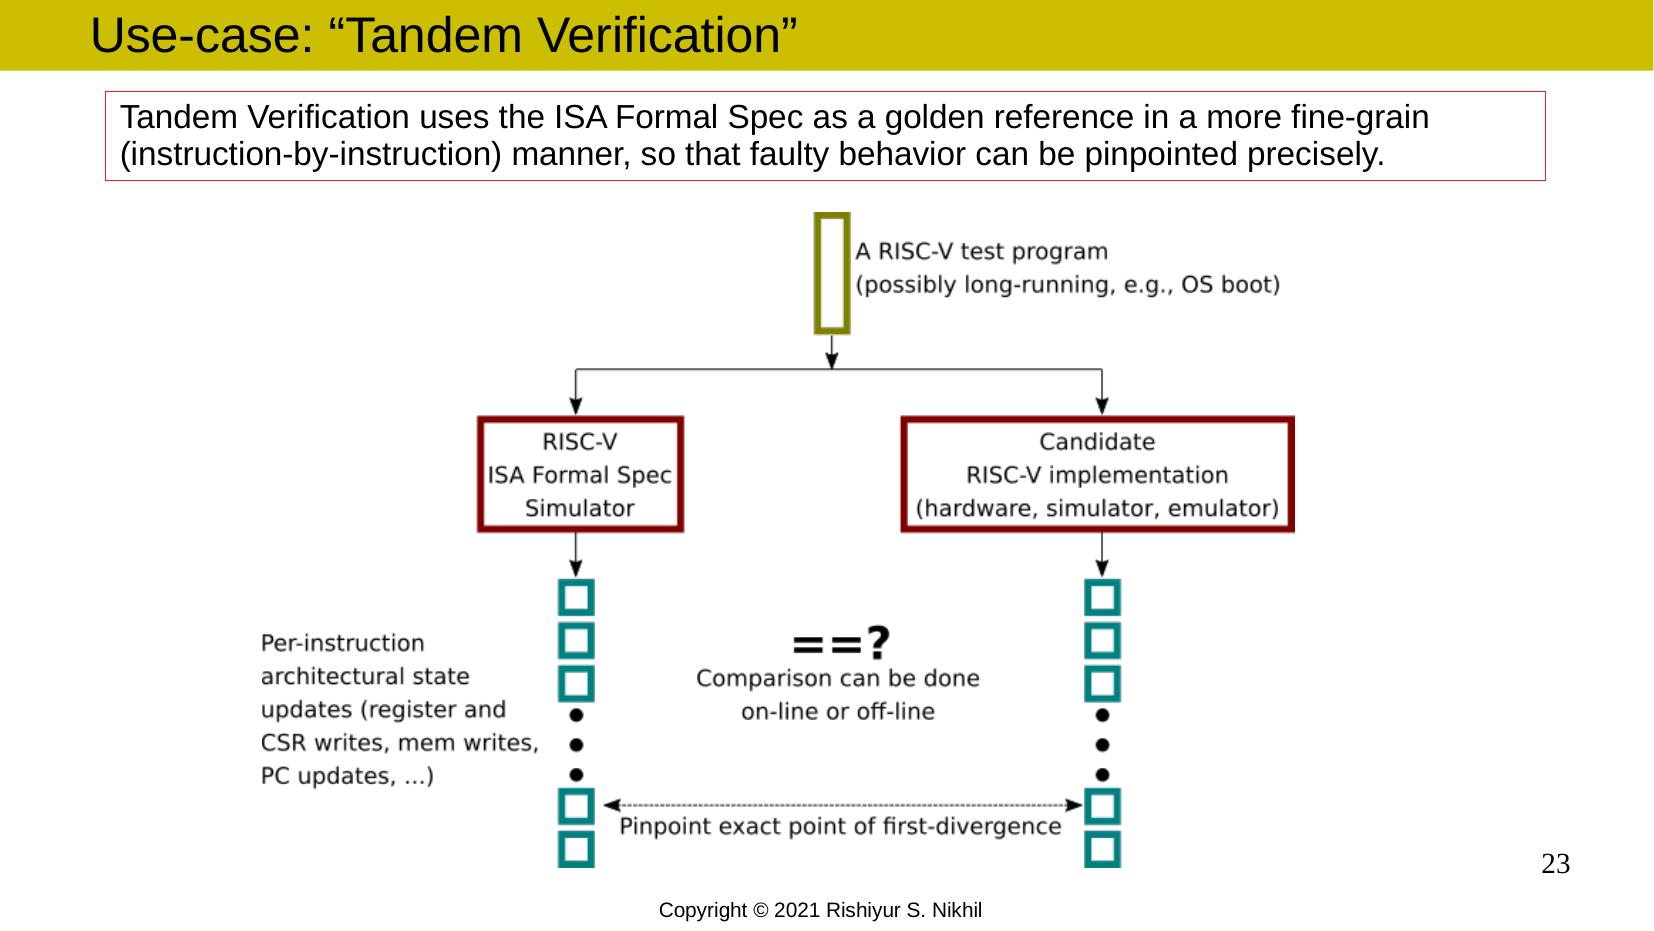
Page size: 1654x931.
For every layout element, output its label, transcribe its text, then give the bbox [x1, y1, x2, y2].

picture [262, 212, 1295, 868]
text_box Tandem Verification uses the ISA Formal Spec as a golden reference in a more fine-grain (instruction-by-instruction) manner, so that faulty behavior can be pinpointed precisely. [105, 91, 1546, 181]
text_box Use-case: “Tandem Verification” [0, 0, 1654, 71]
